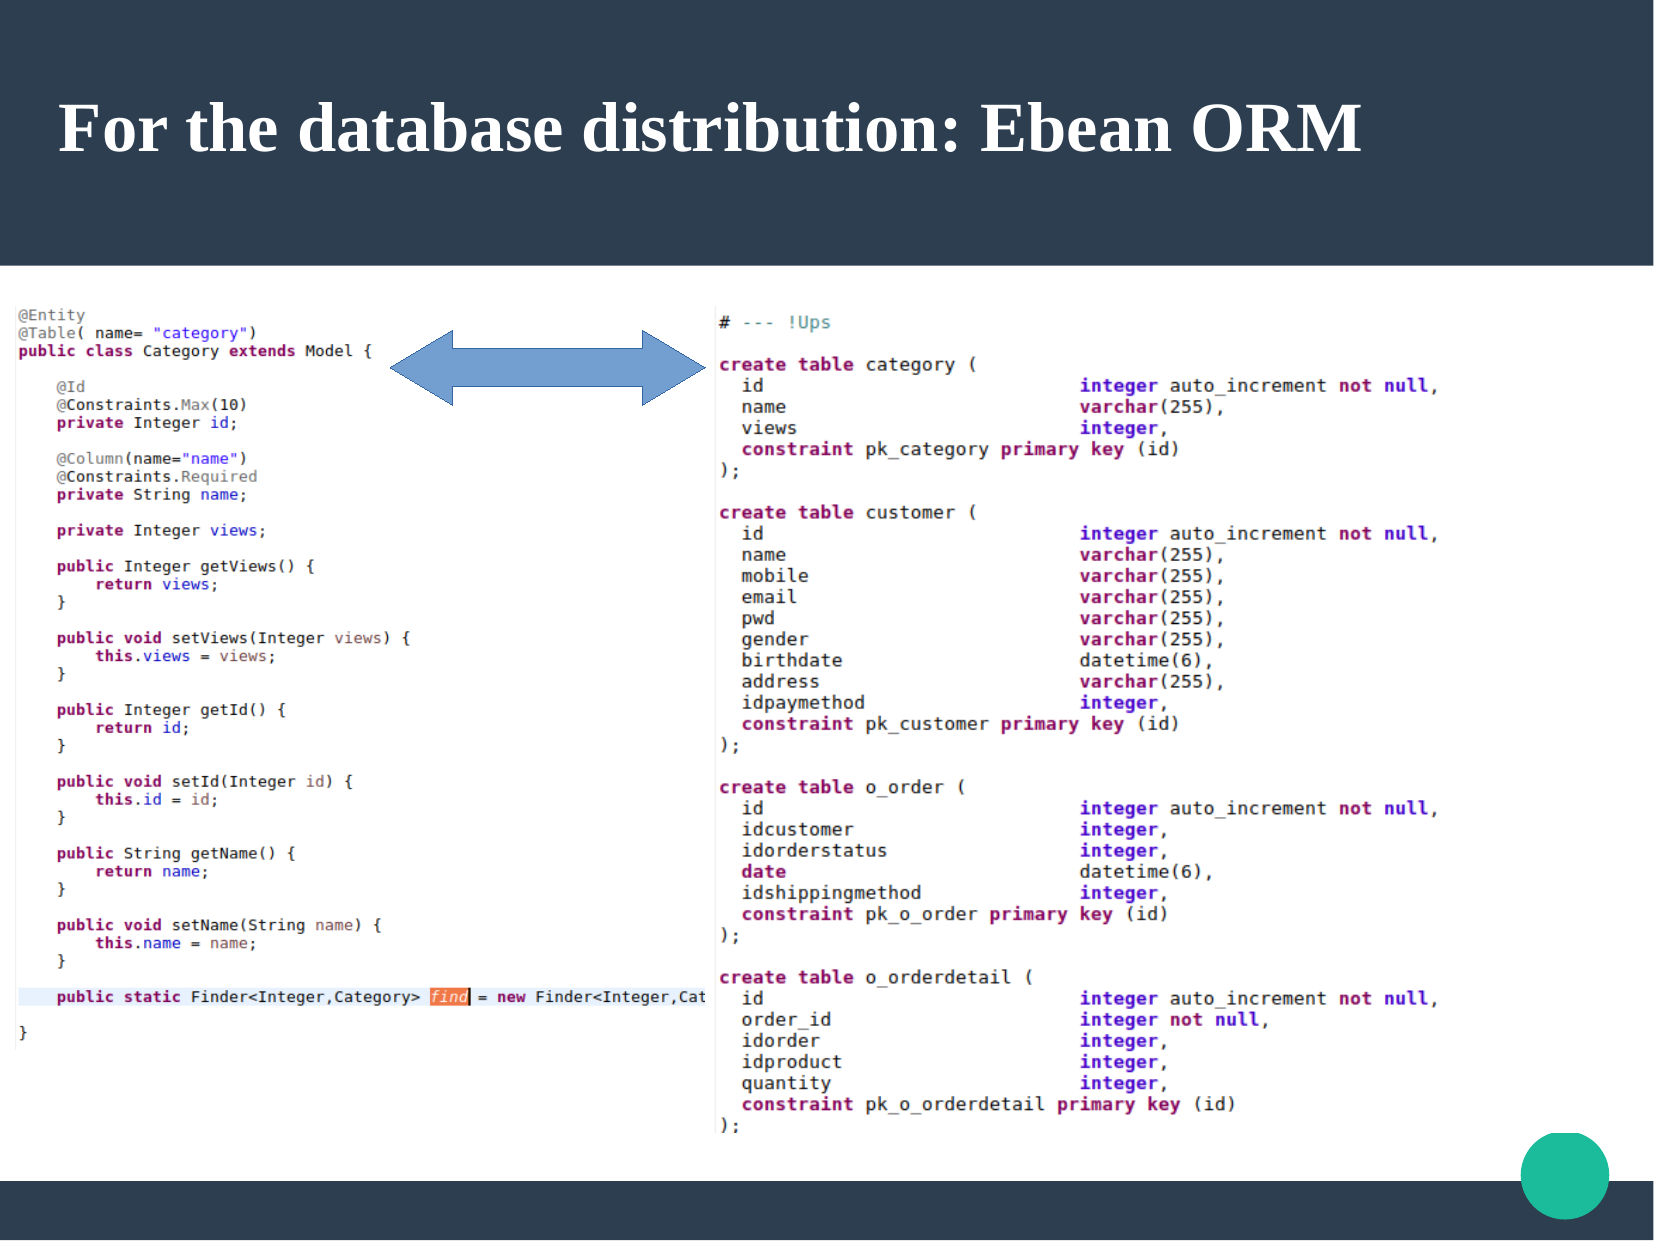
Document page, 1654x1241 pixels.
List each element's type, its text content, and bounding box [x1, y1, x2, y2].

title For the database distribution: Ebean ORM [59, 49, 1595, 207]
text_box [390, 330, 706, 406]
picture [15, 306, 1646, 1133]
